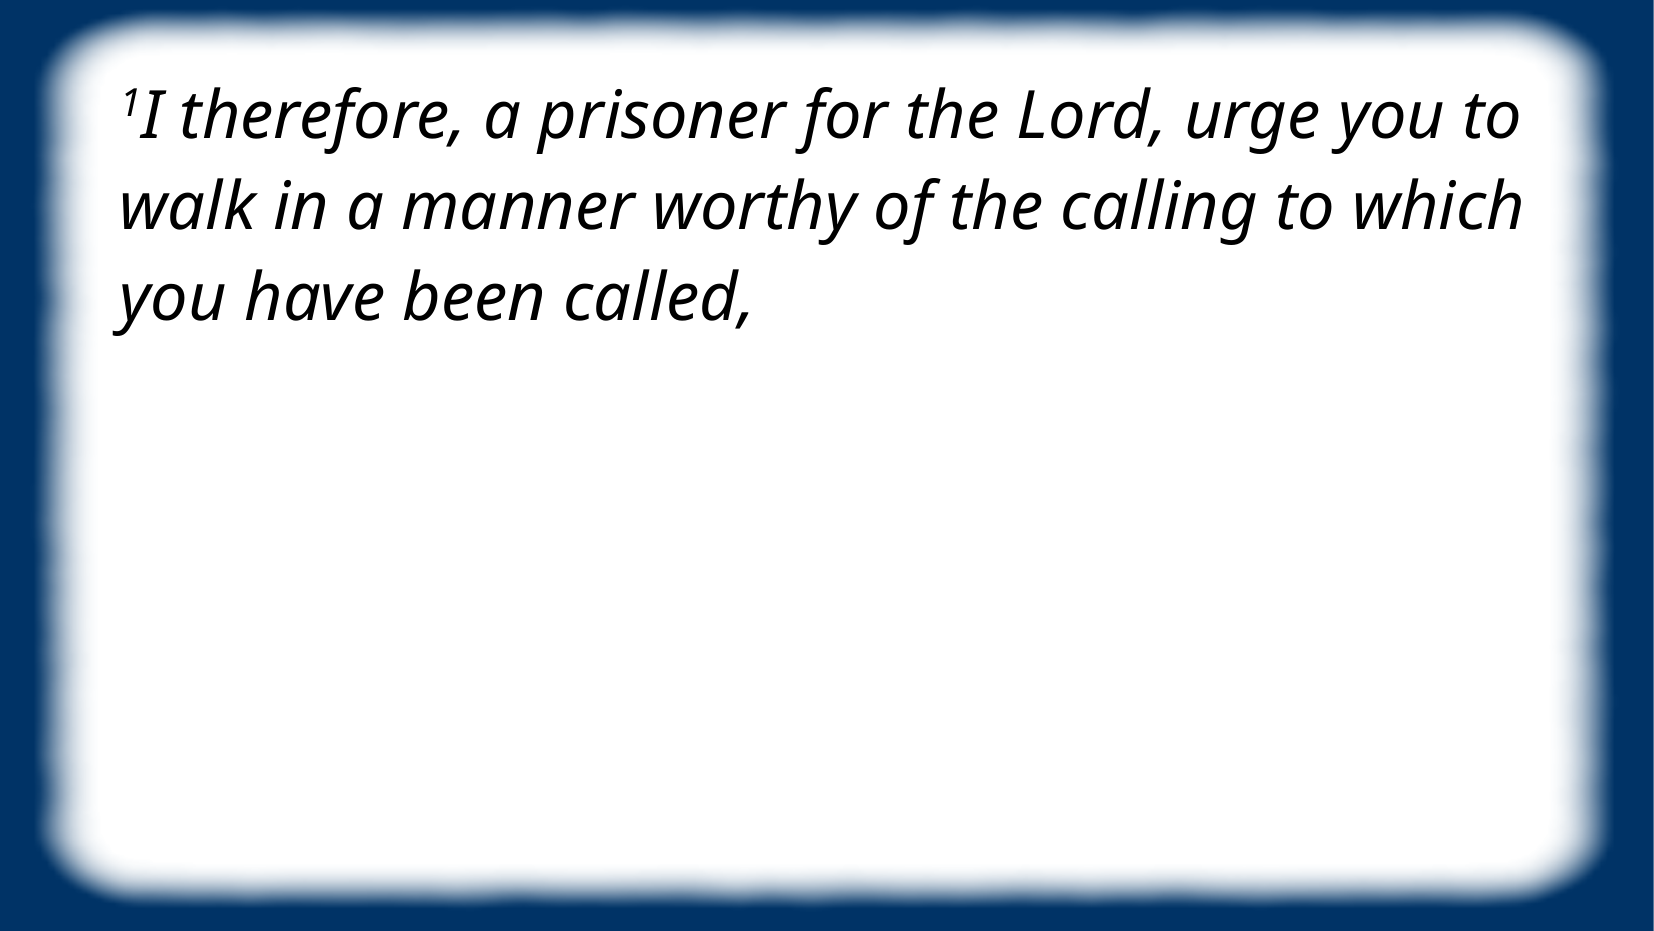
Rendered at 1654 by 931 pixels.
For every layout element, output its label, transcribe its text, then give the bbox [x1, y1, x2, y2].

picture [0, 0, 1654, 931]
text_box 1I therefore, a prisoner for the Lord, urge you to walk in a manner worthy of the calling to which you have been called, [105, 60, 1546, 342]
